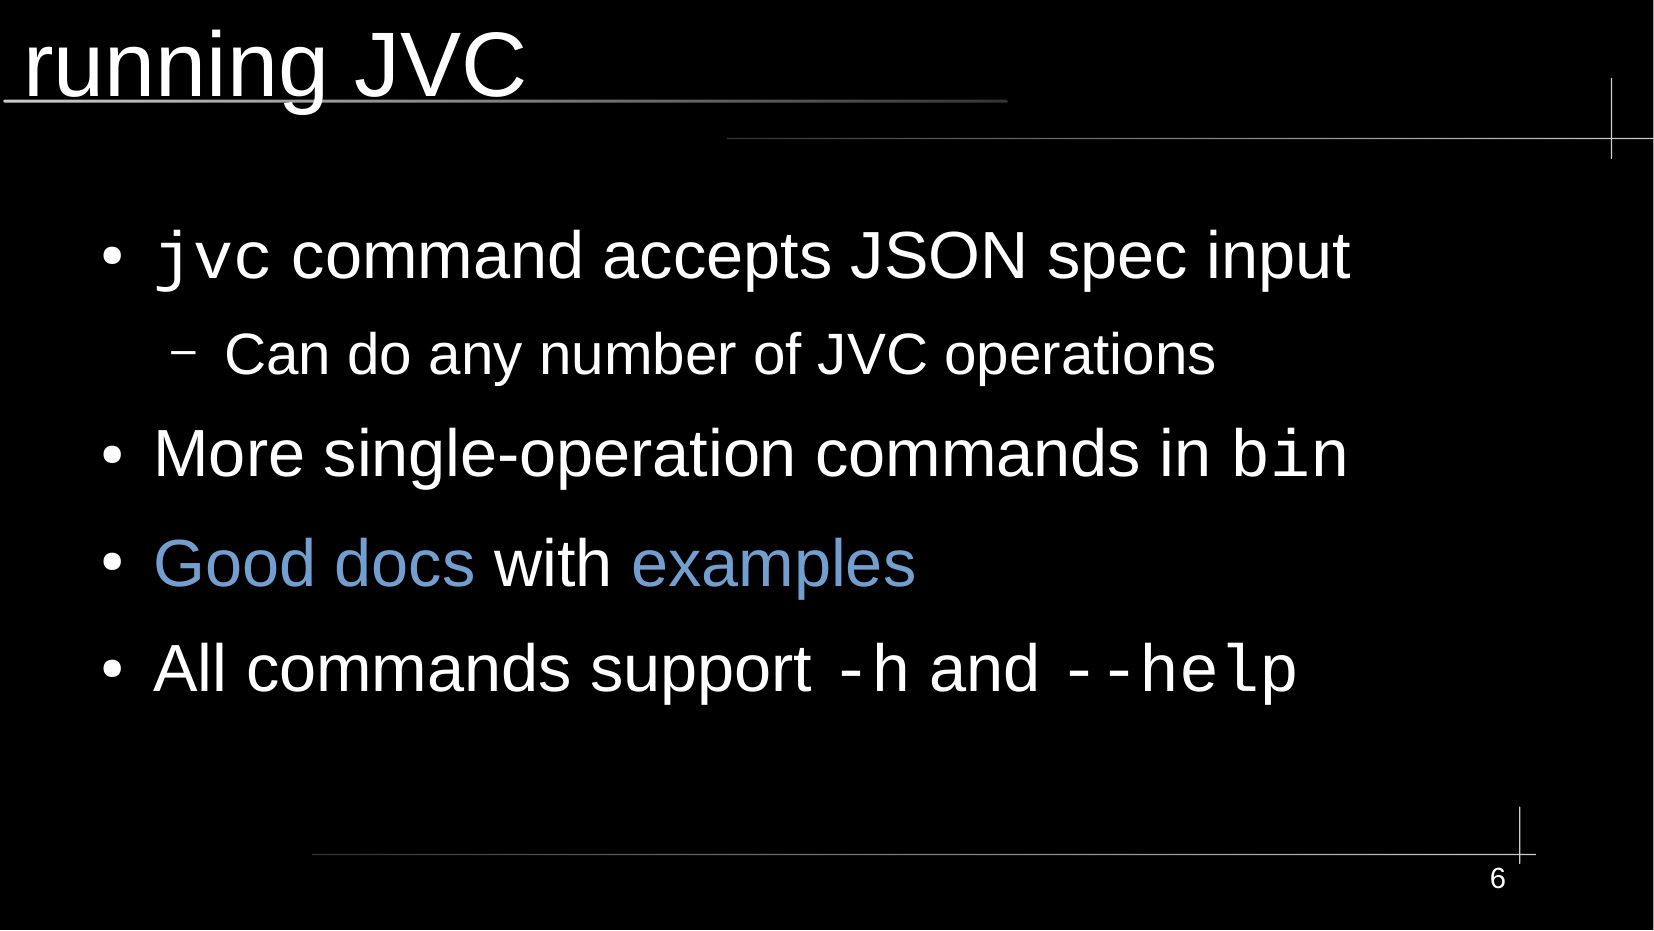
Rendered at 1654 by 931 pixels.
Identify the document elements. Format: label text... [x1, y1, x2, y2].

list jvc command accepts JSON spec input Can do any number of JVC operations More single-operation commands in bin Good docs with examples All commands support -h and --help [82, 217, 1571, 758]
title running JVC [23, 11, 1589, 119]
